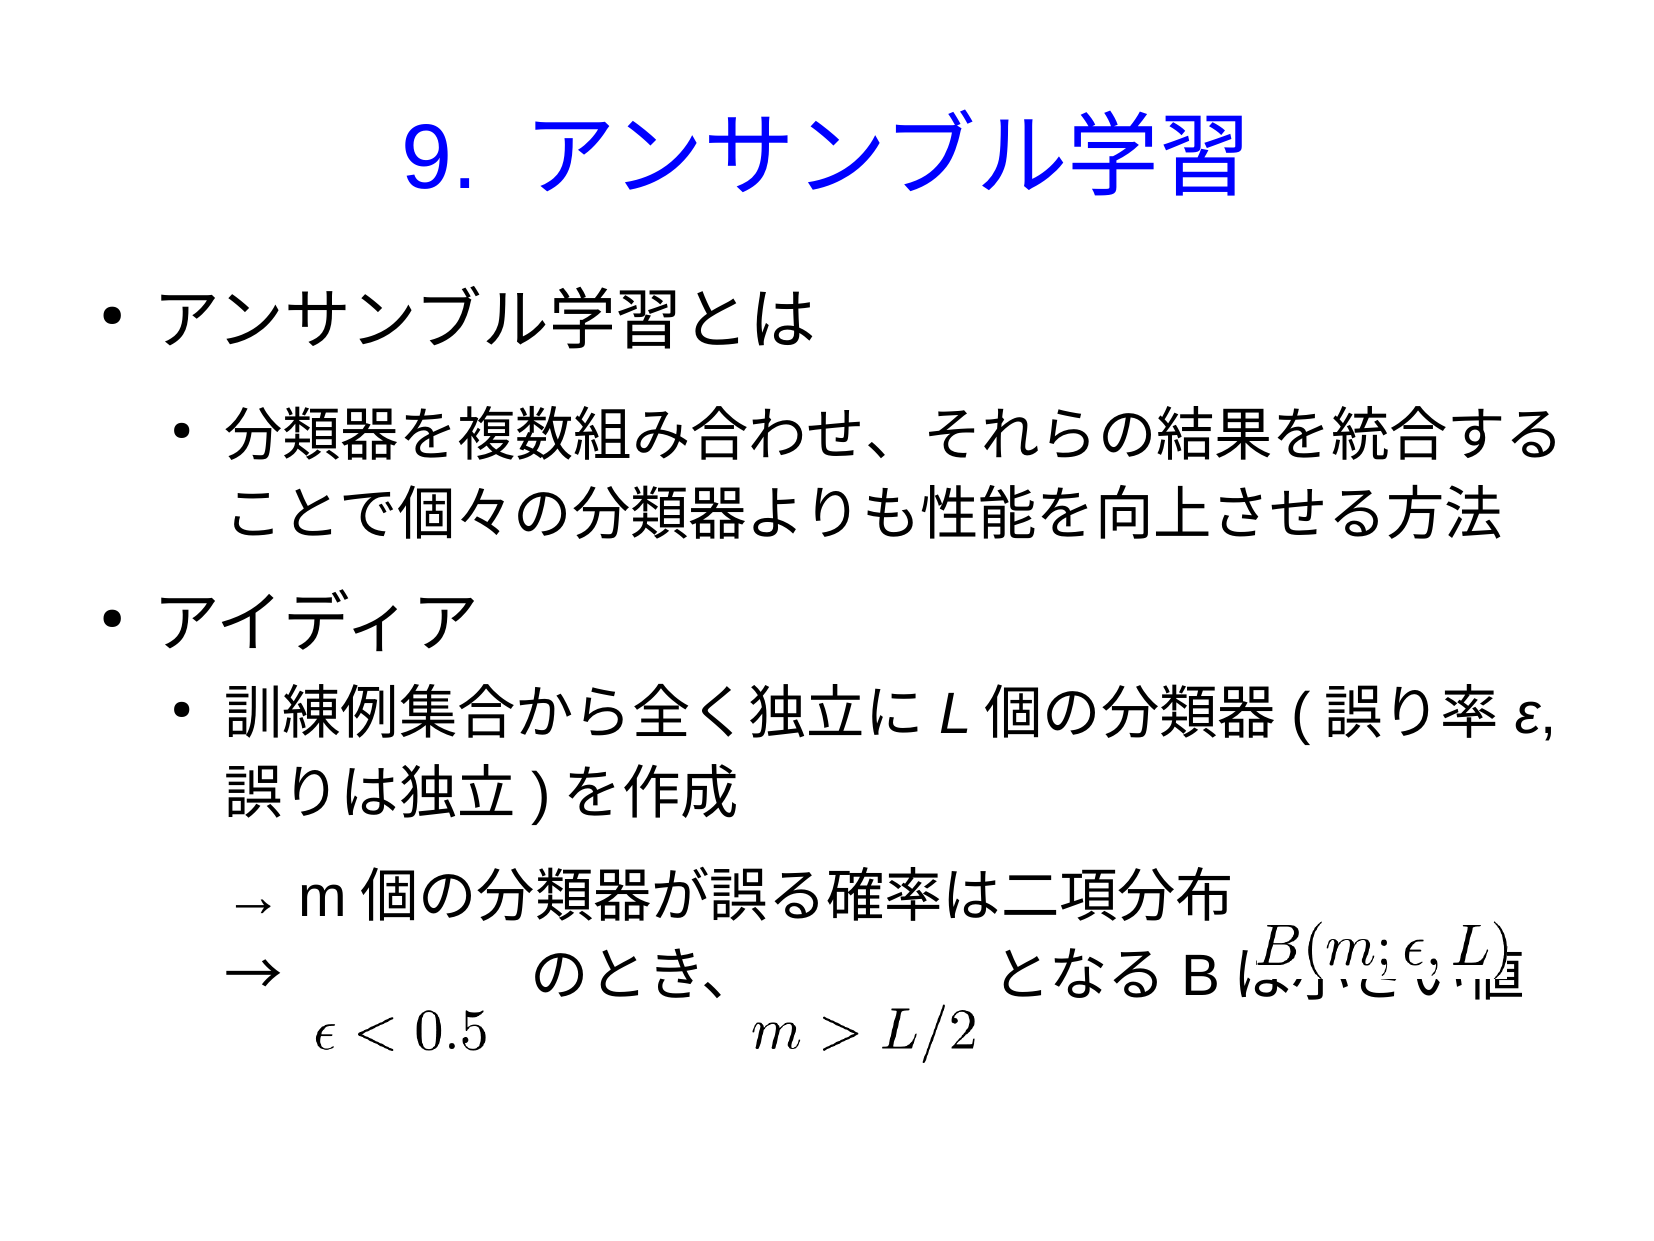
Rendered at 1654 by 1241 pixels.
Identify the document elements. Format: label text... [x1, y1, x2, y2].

title 9. アンサンブル学習 [82, 49, 1571, 257]
picture [752, 1004, 975, 1063]
picture [315, 1010, 486, 1051]
list アンサンブル学習とは 分類器を複数組み合わせ、それらの結果を統合することで個々の分類器よりも性能を向上させる方法 アイディア 訓練例集合から全く独立にL個の分類器(誤り率ε, 誤りは独立)を作成 → m個の分類器が誤る確率は二項分布 → のとき、 となるBは小さい値 [82, 272, 1595, 1168]
picture [1257, 921, 1507, 979]
